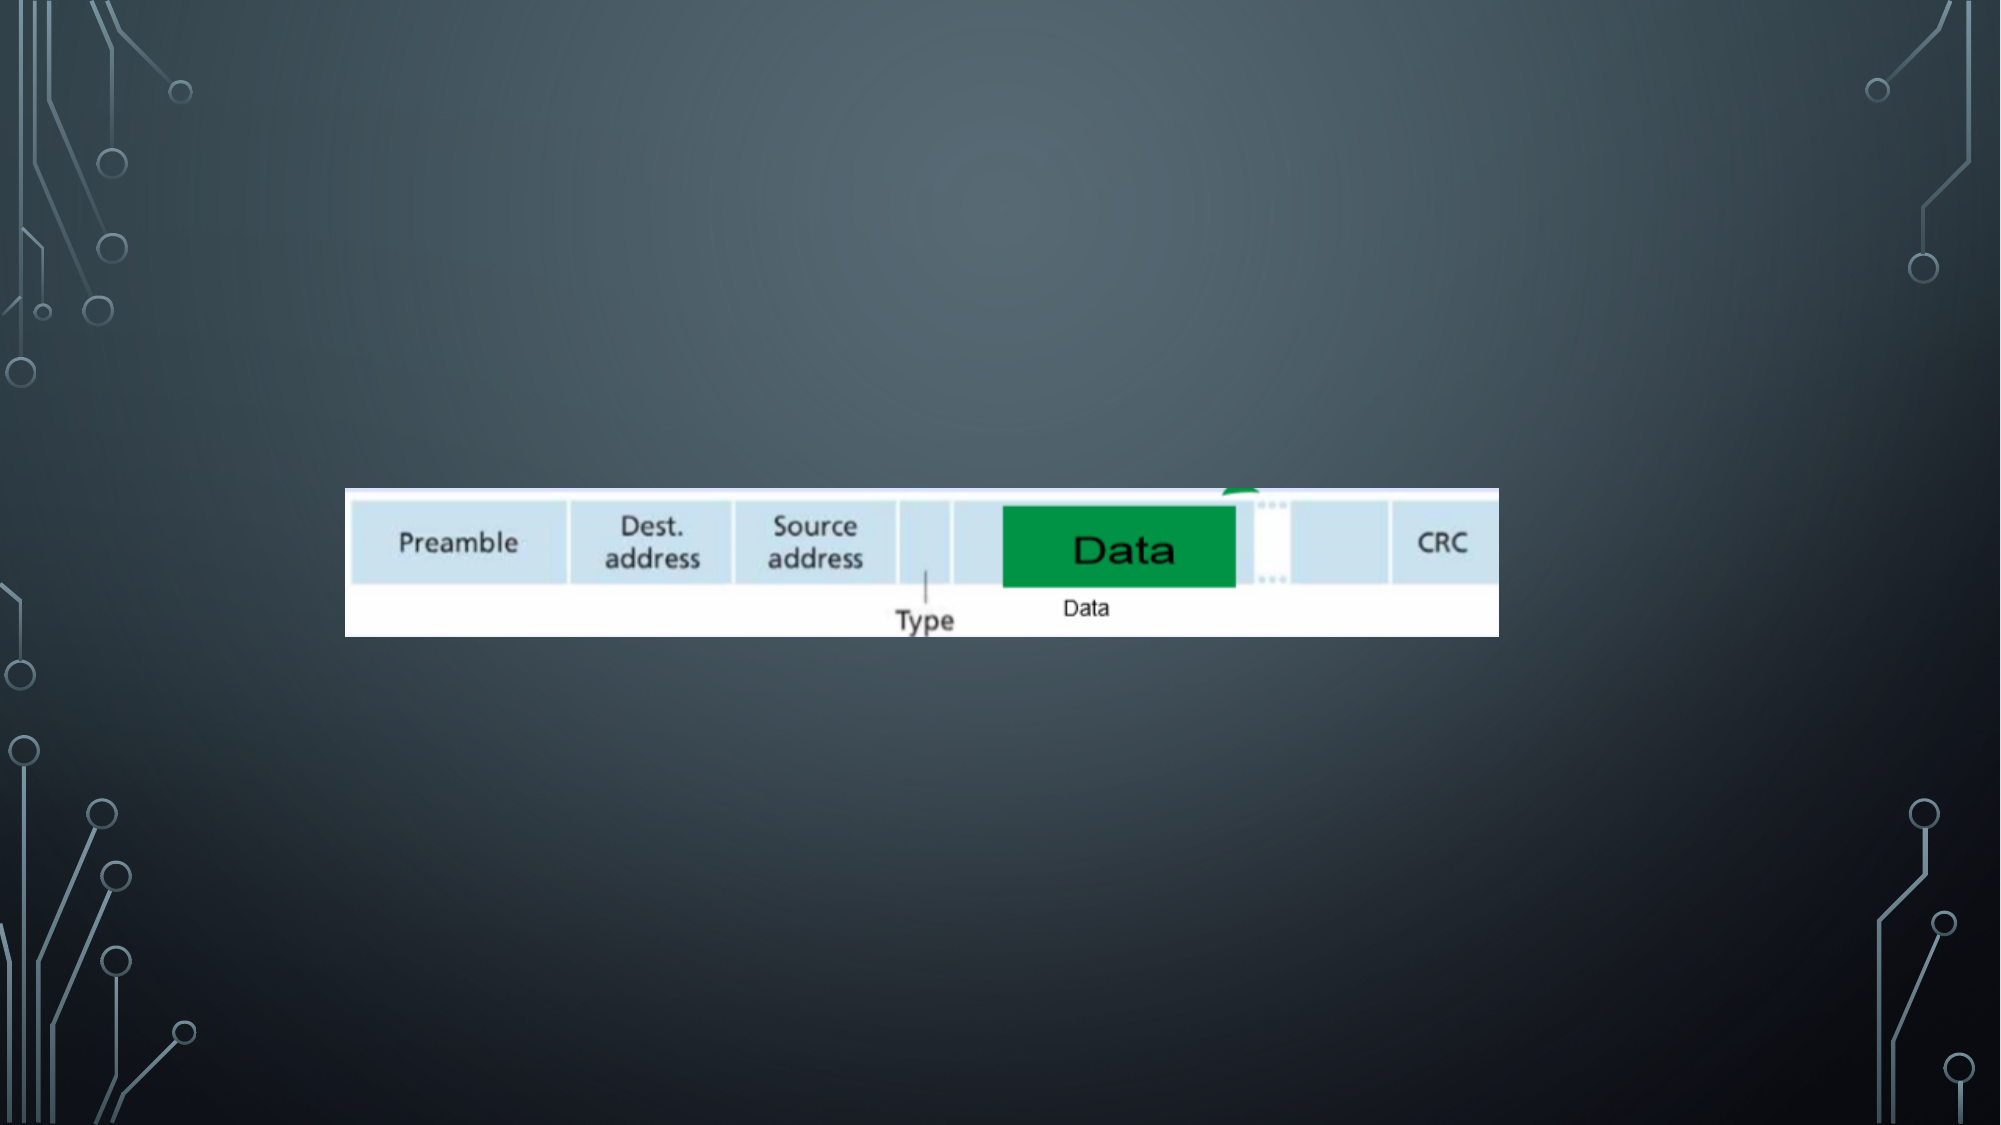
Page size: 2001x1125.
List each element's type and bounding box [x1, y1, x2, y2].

picture [345, 488, 1499, 637]
